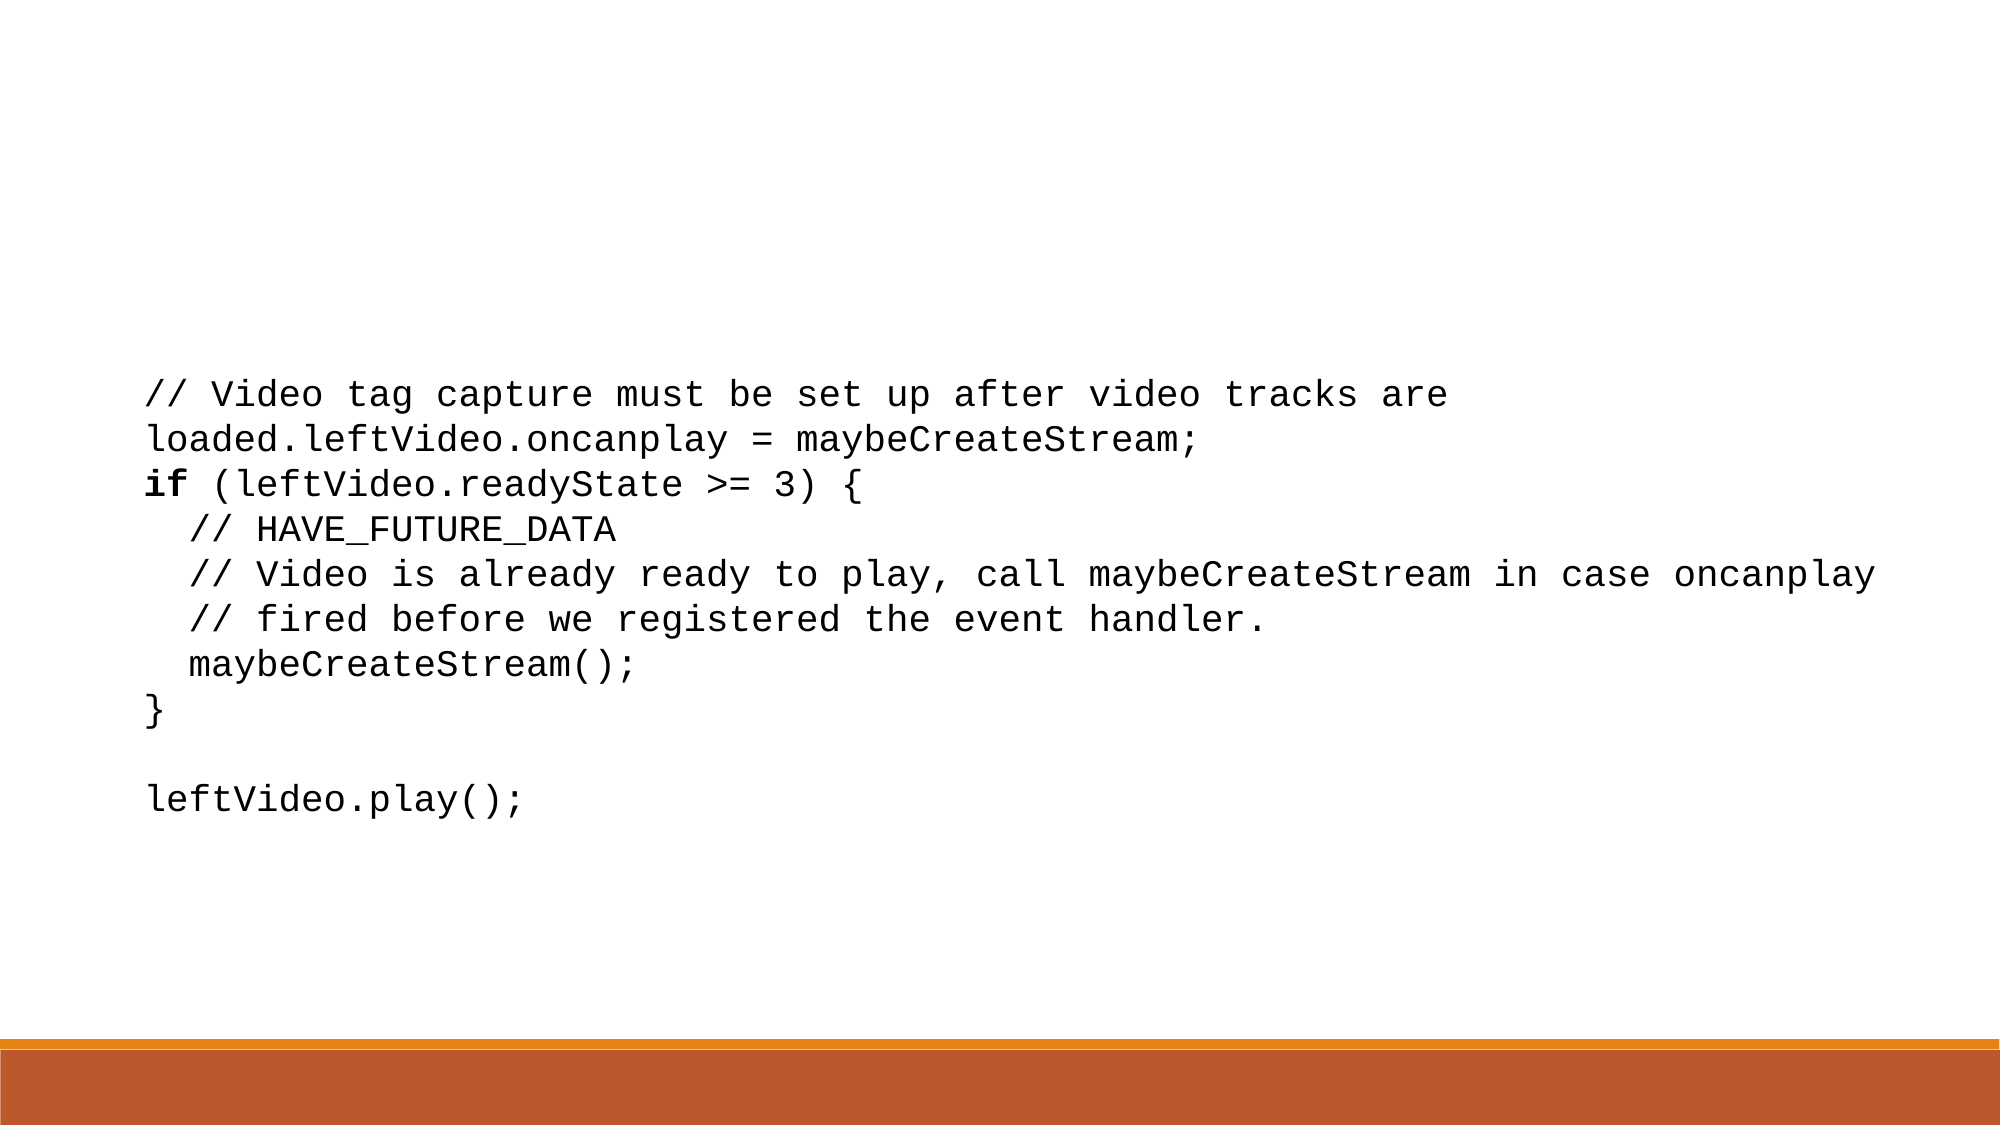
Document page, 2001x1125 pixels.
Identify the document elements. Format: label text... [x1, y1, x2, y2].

text_box // Video tag capture must be set up after video tracks are loaded.leftVideo.oncanplay = maybeCreateStream; if (leftVideo.readyState >= 3) { // HAVE_FUTURE_DATA // Video is already ready to play, call maybeCreateStream in case oncanplay // fired before we registered the event handler. maybeCreateStream(); } leftVideo.play(); [128, 361, 2000, 827]
